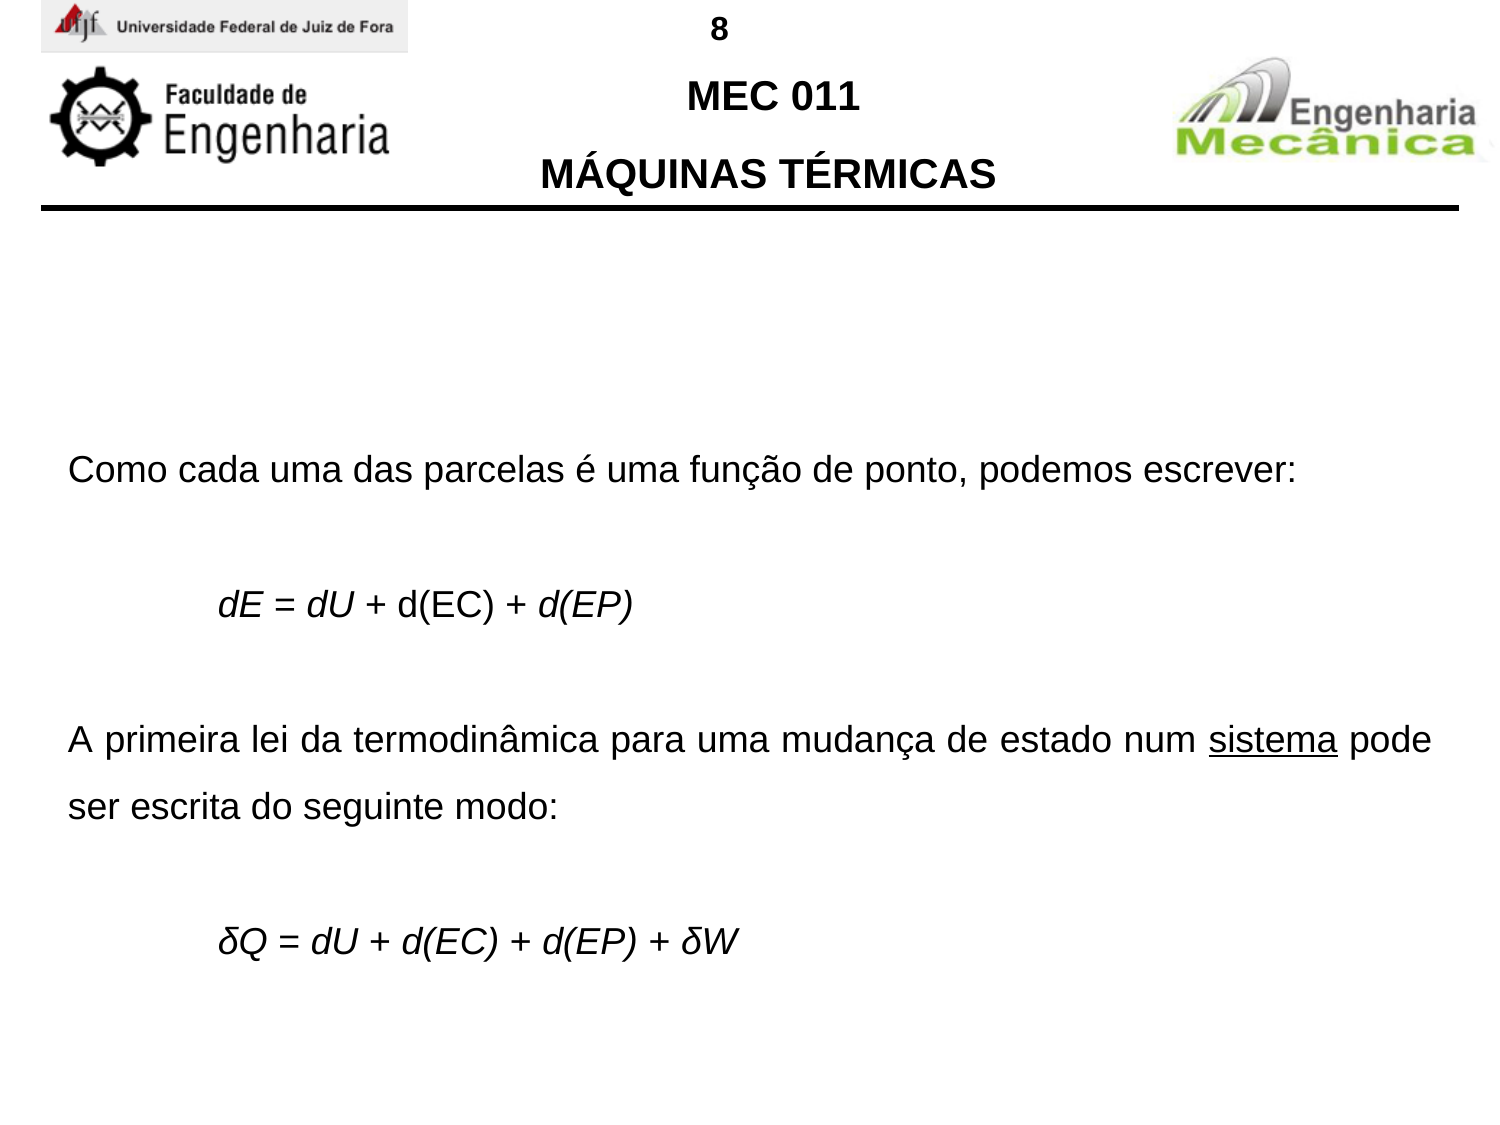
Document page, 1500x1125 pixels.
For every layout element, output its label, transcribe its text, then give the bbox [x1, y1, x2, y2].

picture [1151, 54, 1500, 167]
picture [41, 0, 408, 174]
text_box Como cada uma das parcelas é uma função de ponto, podemos escrever: dE = dU + d(EC) + d(EP) A primeira lei da termodinâmica para uma mudança de estado num sistema pode ser escrita do seguinte modo: δQ = dU + d(EC) + d(EP) + δW [53, 414, 1447, 1038]
